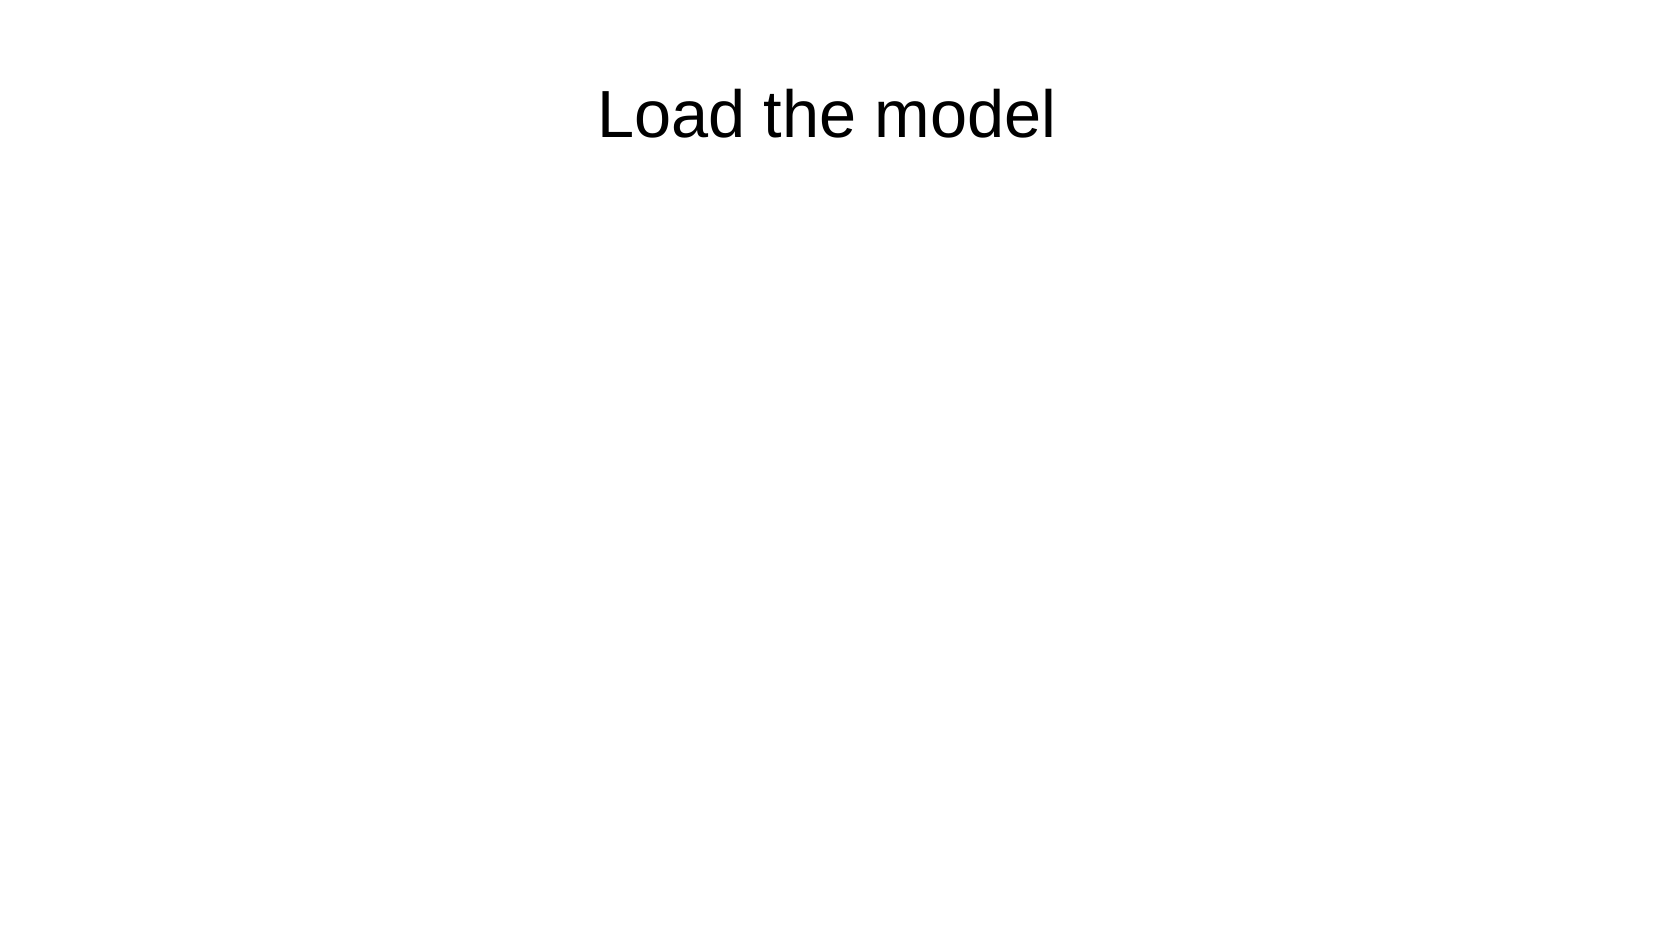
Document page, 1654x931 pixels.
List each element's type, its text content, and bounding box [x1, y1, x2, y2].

title Load the model [82, 37, 1571, 193]
